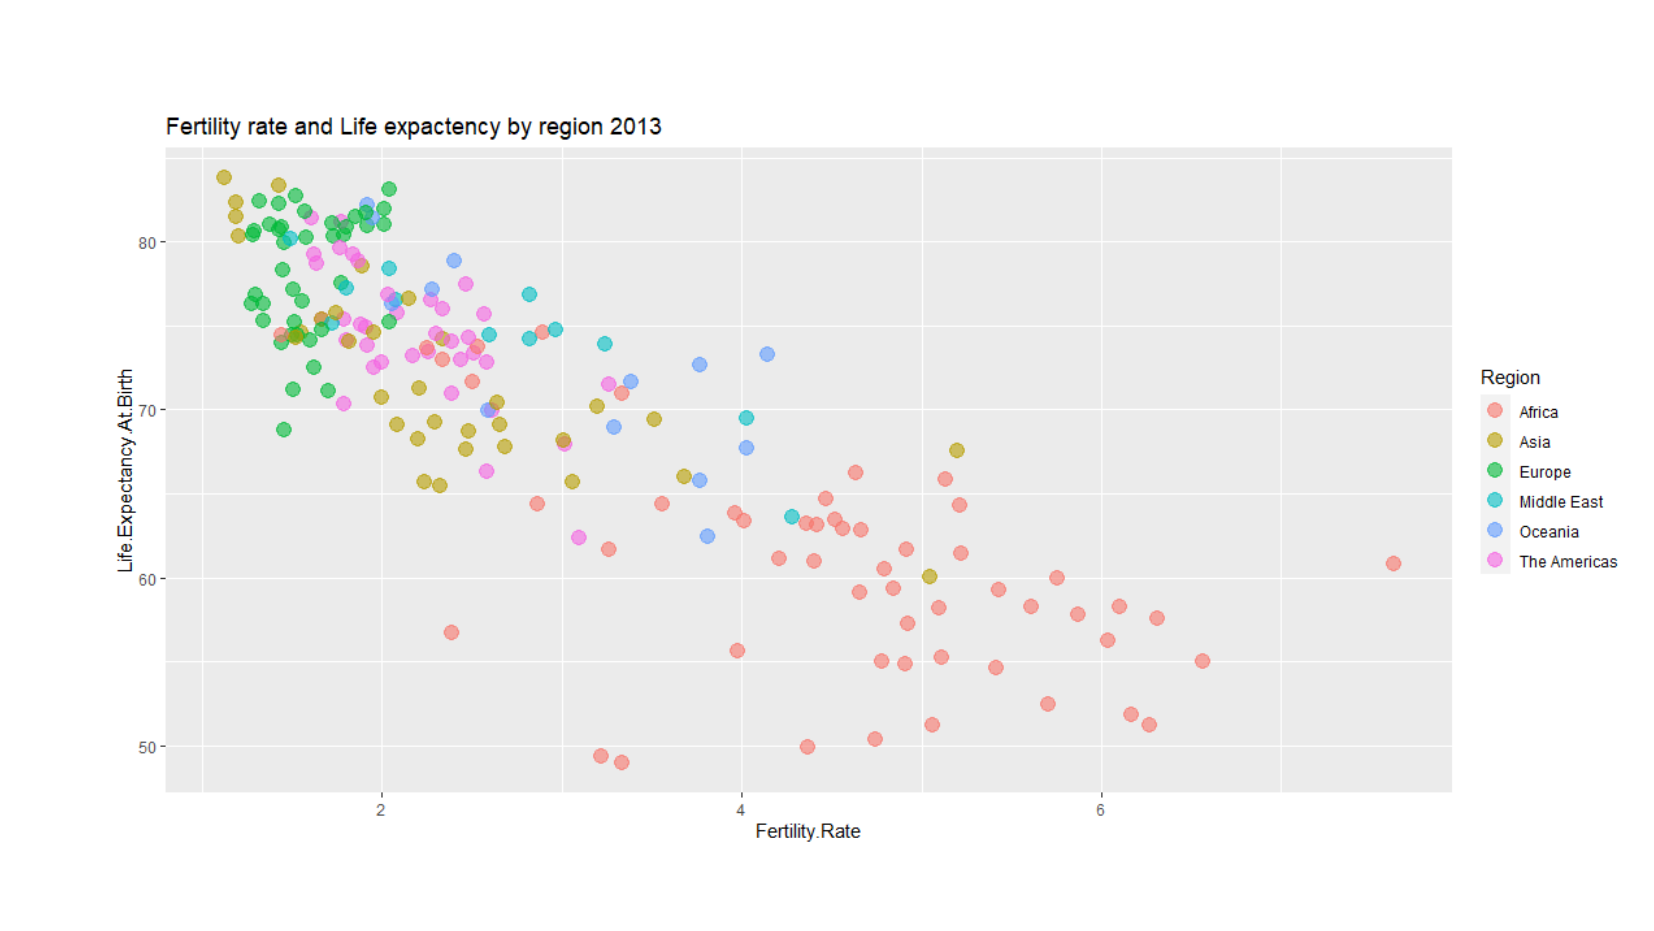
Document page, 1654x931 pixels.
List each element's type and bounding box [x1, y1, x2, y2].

picture [106, 106, 1638, 851]
